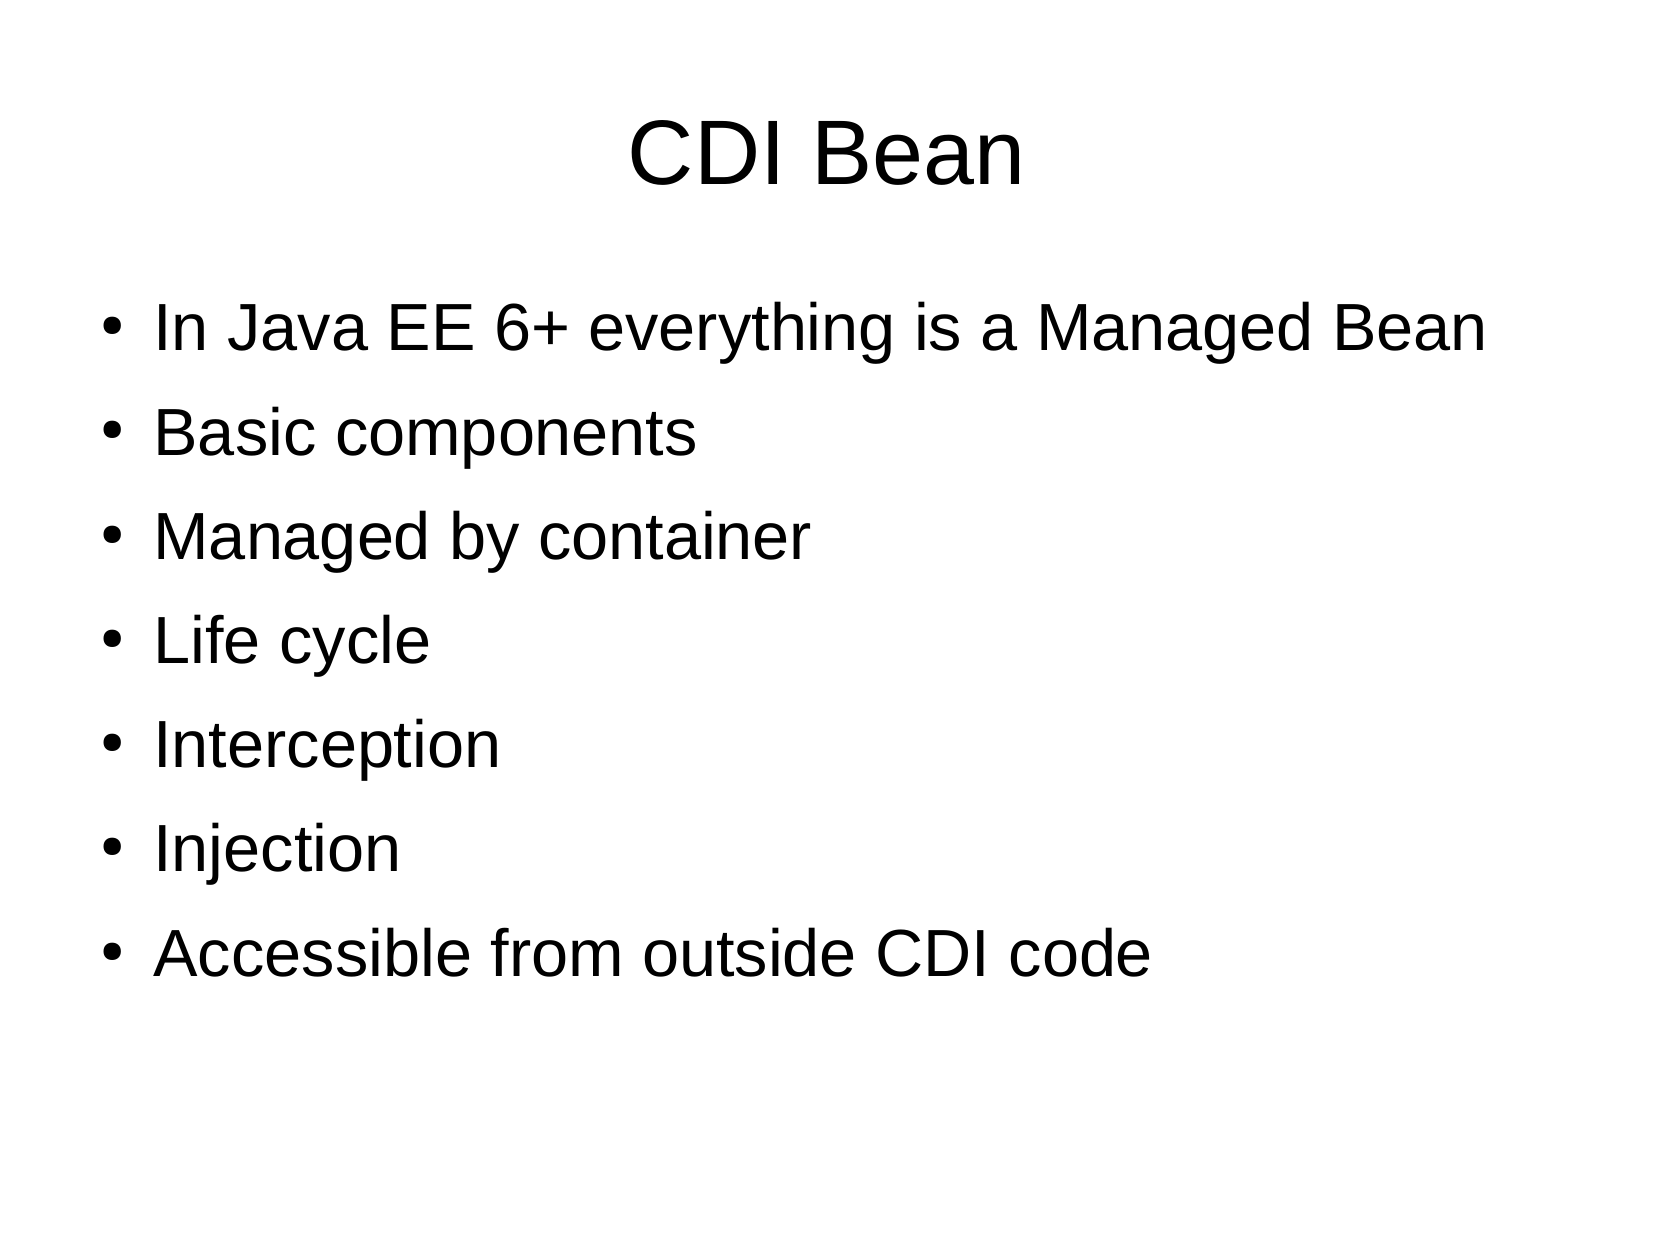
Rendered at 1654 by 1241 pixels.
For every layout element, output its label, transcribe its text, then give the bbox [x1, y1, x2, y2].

list In Java EE 6+ everything is a Managed Bean Basic components Managed by container Life cycle Interception Injection Accessible from outside CDI code [82, 290, 1571, 1109]
title CDI Bean [82, 49, 1571, 257]
